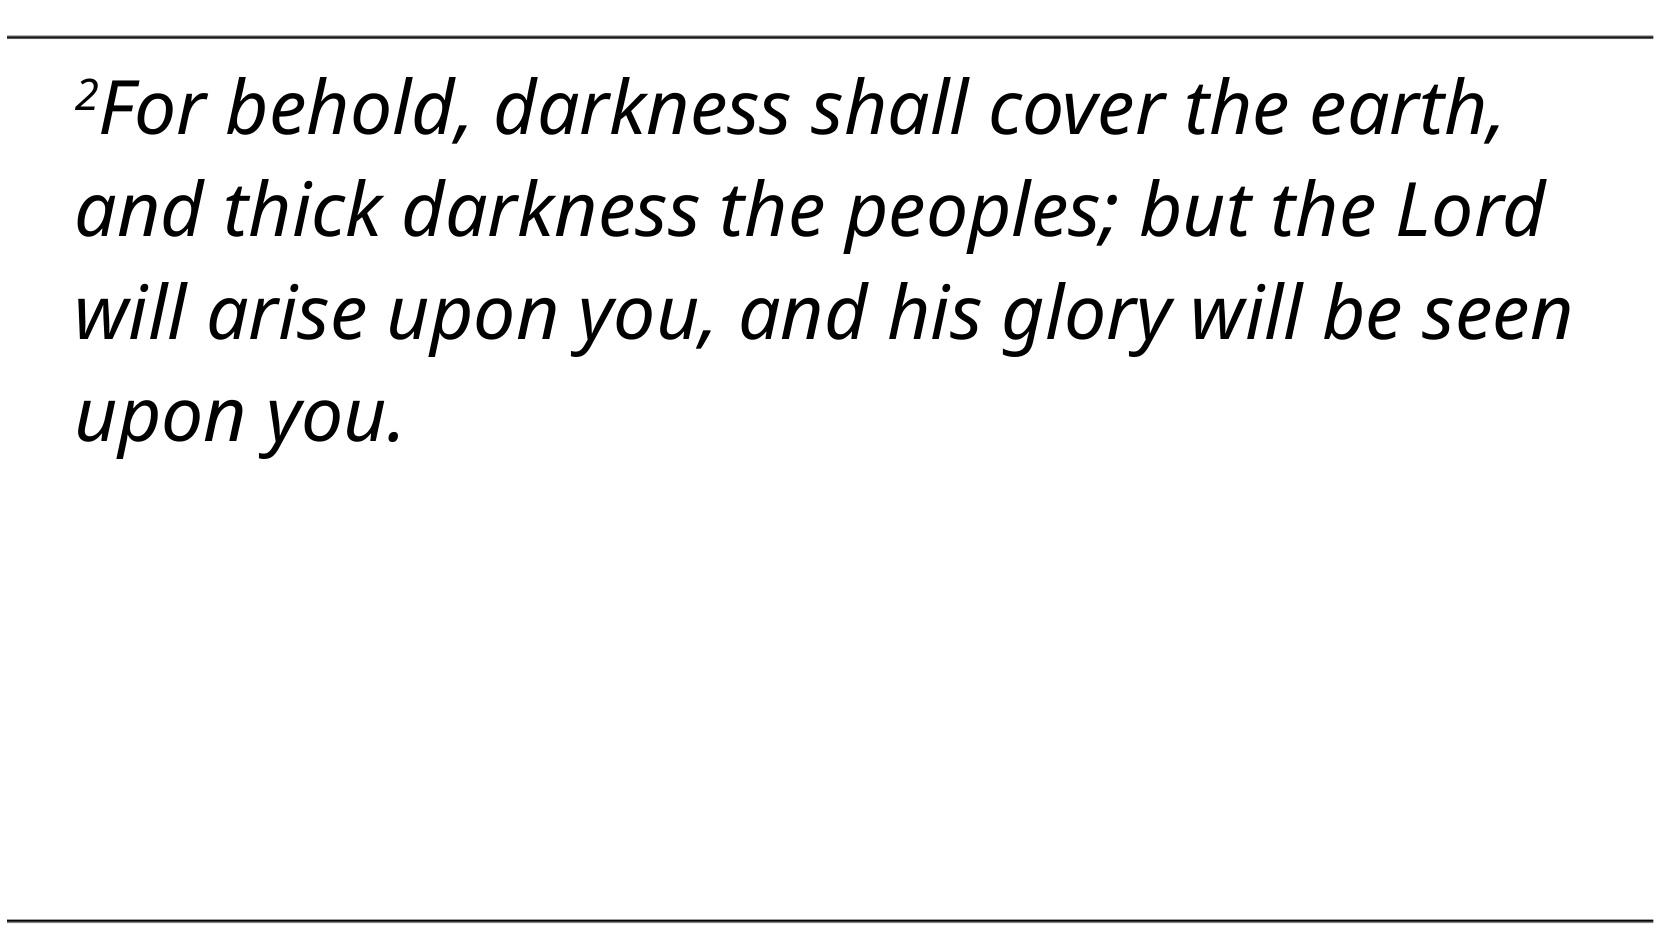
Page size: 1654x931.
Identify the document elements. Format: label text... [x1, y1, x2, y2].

text_box 2For behold, darkness shall cover the earth, and thick darkness the peoples; but the Lord will arise upon you, and his glory will be seen upon you. [60, 47, 1606, 462]
picture [7, 14, 1654, 931]
